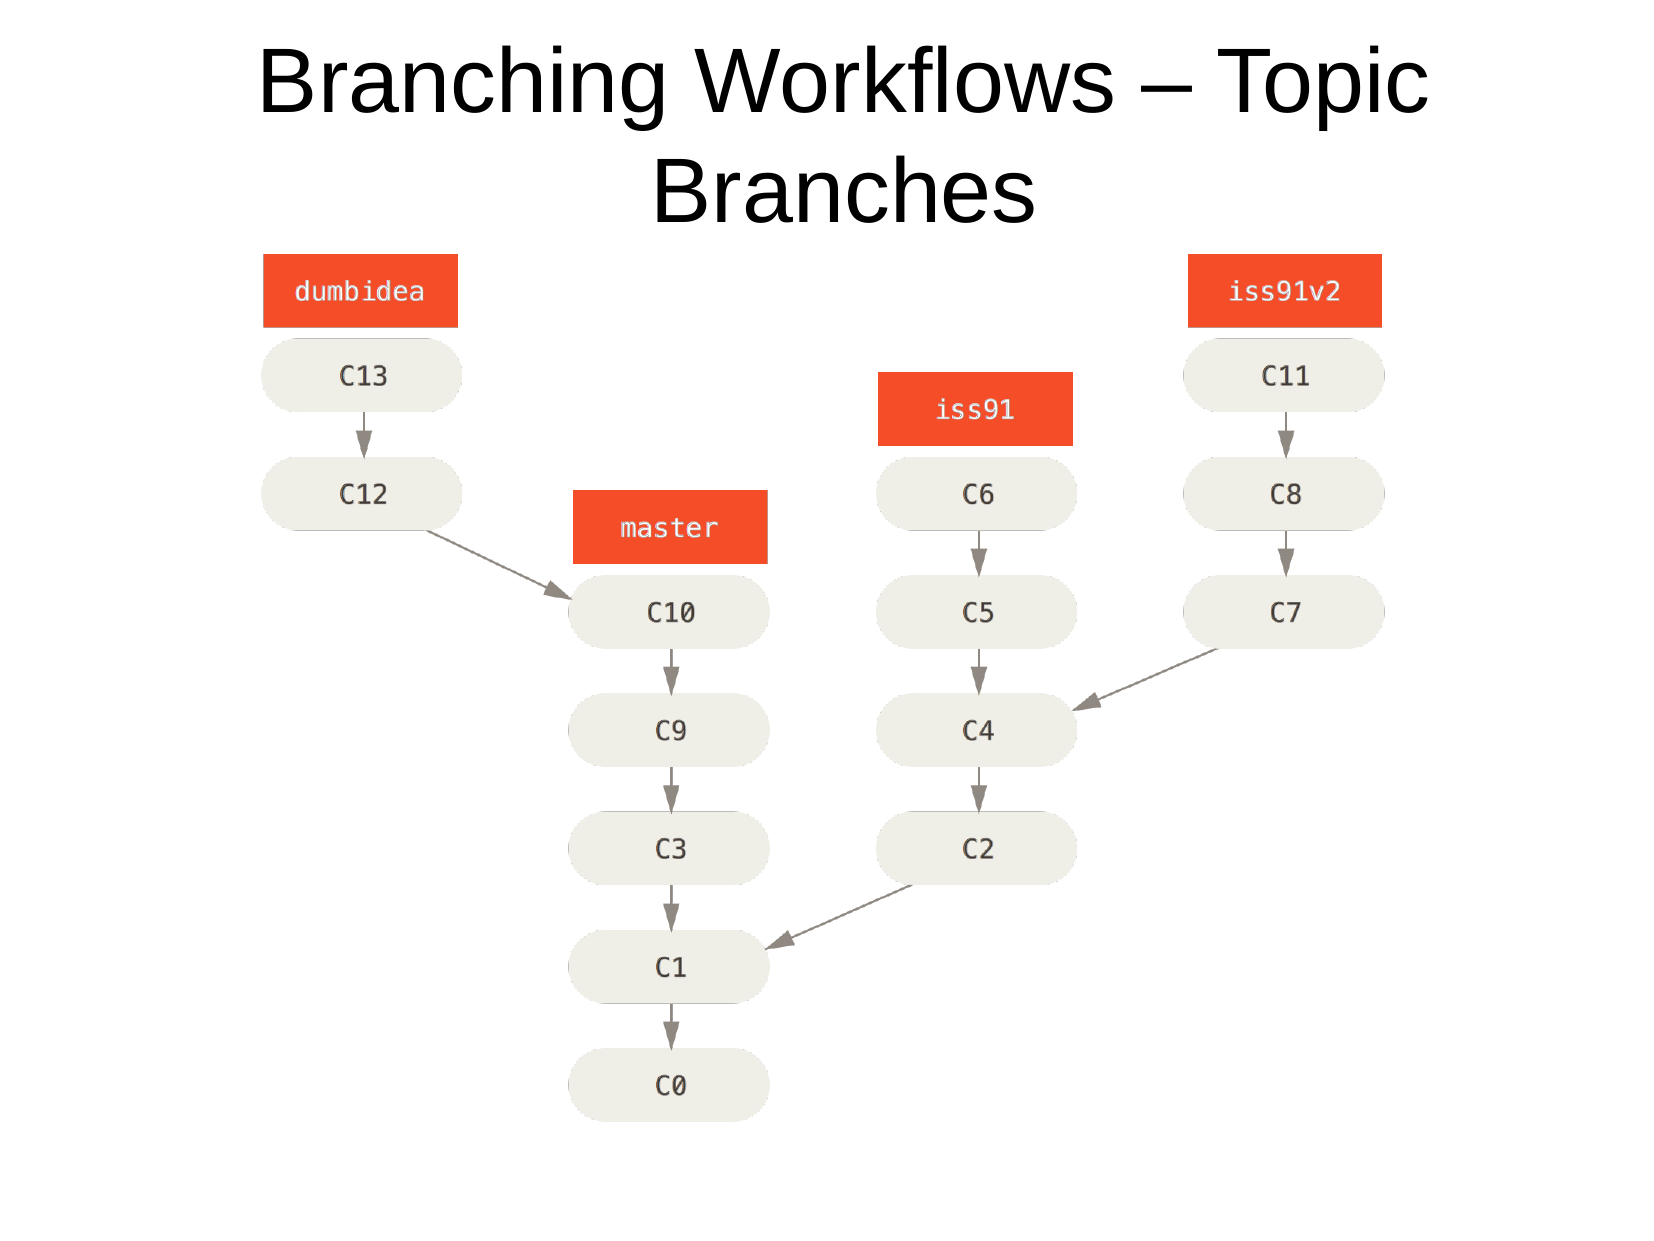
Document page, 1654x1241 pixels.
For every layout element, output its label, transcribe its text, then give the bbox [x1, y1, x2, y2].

picture [254, 240, 1400, 1137]
title Branching Workflows – Topic Branches [0, 27, 1654, 235]
